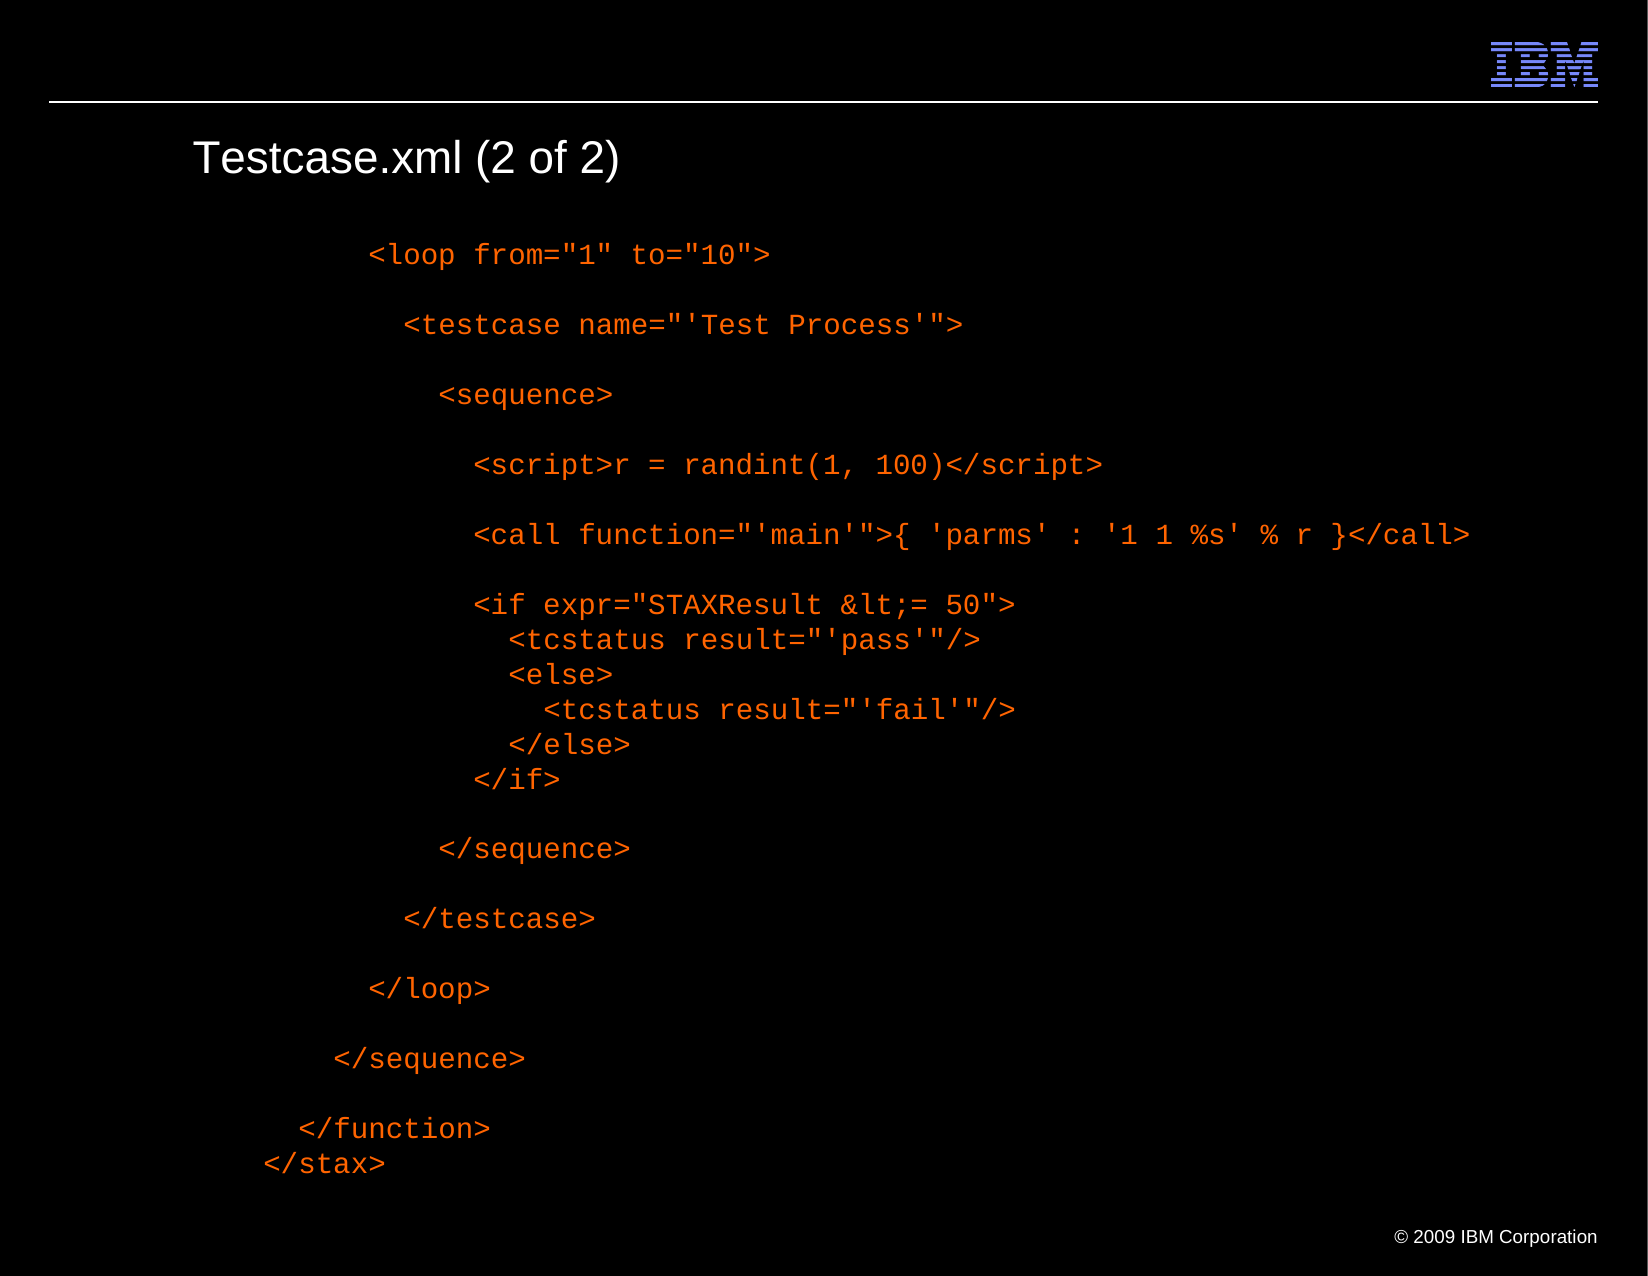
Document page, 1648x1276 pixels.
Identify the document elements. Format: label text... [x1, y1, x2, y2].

picture [1491, 42, 1598, 87]
text_box <loop from="1" to="10"> <testcase name="'Test Process'"> <sequence> <script>r = randint(1, 100)</script> <call function="'main'">{ 'parms' : '1 1 %s' % r }</call> <if expr="STAXResult &lt;= 50"> <tcstatus result="'pass'"/> <else> <tcstatus result="'fail'"/> </else> </if> </sequence> </testcase> </loop> </sequence> </function> </stax> [248, 227, 1648, 1258]
title Testcase.xml (2 of 2) [175, 125, 1648, 219]
